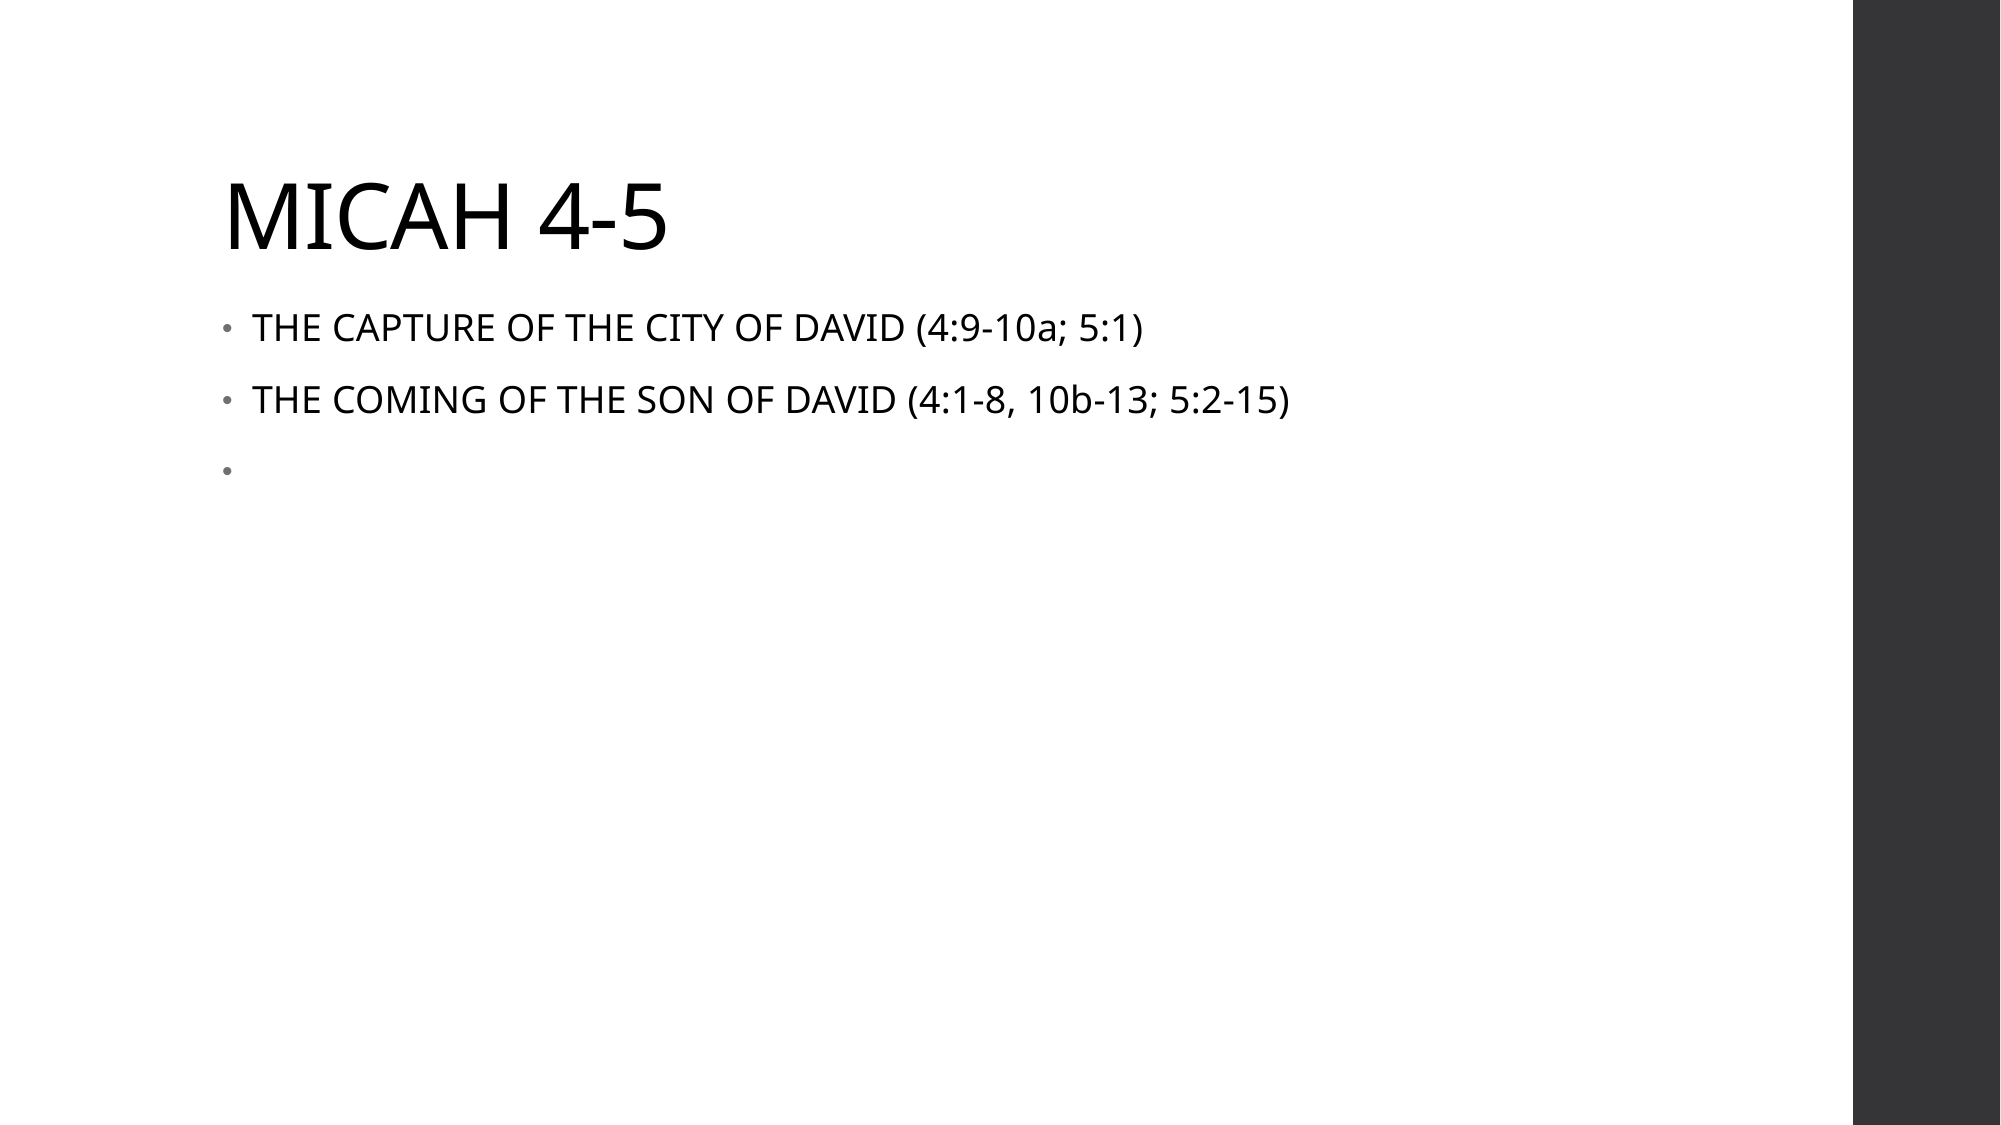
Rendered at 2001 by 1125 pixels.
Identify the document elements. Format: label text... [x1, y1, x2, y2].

title MICAH 4-5 [206, 60, 1797, 278]
list THE CAPTURE OF THE CITY OF DAVID (4:9-10a; 5:1) THE COMING OF THE SON OF DAVID (4:1-8, 10b-13; 5:2-15) [206, 299, 1617, 1014]
